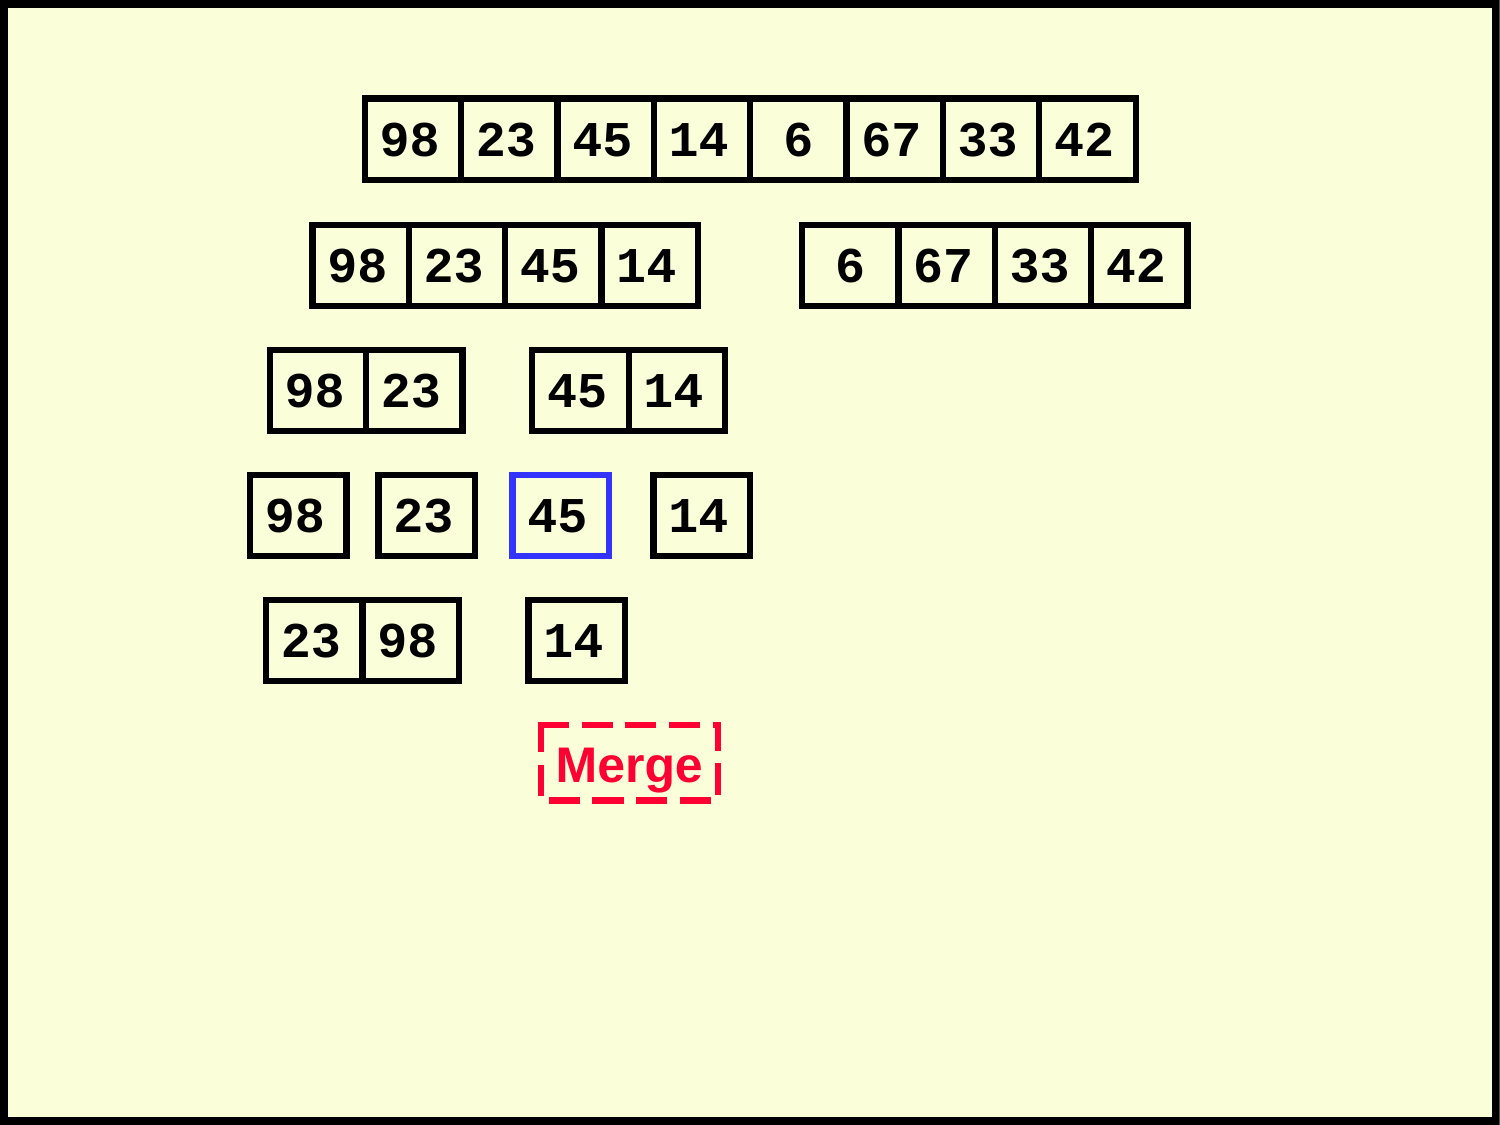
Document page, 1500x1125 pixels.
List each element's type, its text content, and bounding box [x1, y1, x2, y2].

text_box 67 [899, 224, 994, 307]
text_box 42 [1091, 224, 1188, 307]
text_box 23 [367, 350, 463, 432]
text_box 98 [269, 350, 367, 432]
text_box 67 [847, 98, 942, 180]
text_box 98 [364, 98, 462, 180]
text_box 23 [462, 98, 558, 180]
text_box 14 [528, 600, 625, 682]
text_box 23 [266, 600, 362, 682]
text_box Merge [540, 724, 718, 801]
text_box 45 [512, 474, 609, 557]
text_box 14 [601, 224, 698, 307]
text_box 45 [532, 350, 628, 432]
text_box 98 [362, 600, 459, 682]
text_box 23 [409, 224, 506, 307]
text_box 14 [628, 350, 726, 432]
text_box 98 [249, 474, 347, 557]
text_box 6 [802, 224, 899, 307]
text_box 98 [312, 224, 409, 307]
text_box 6 [750, 98, 847, 180]
text_box 45 [558, 98, 653, 180]
text_box 23 [378, 474, 475, 557]
text_box 14 [653, 98, 750, 180]
text_box 42 [1039, 98, 1136, 180]
text_box 33 [994, 224, 1091, 307]
text_box 45 [506, 224, 601, 307]
text_box 33 [942, 98, 1039, 180]
text_box 14 [653, 474, 751, 557]
